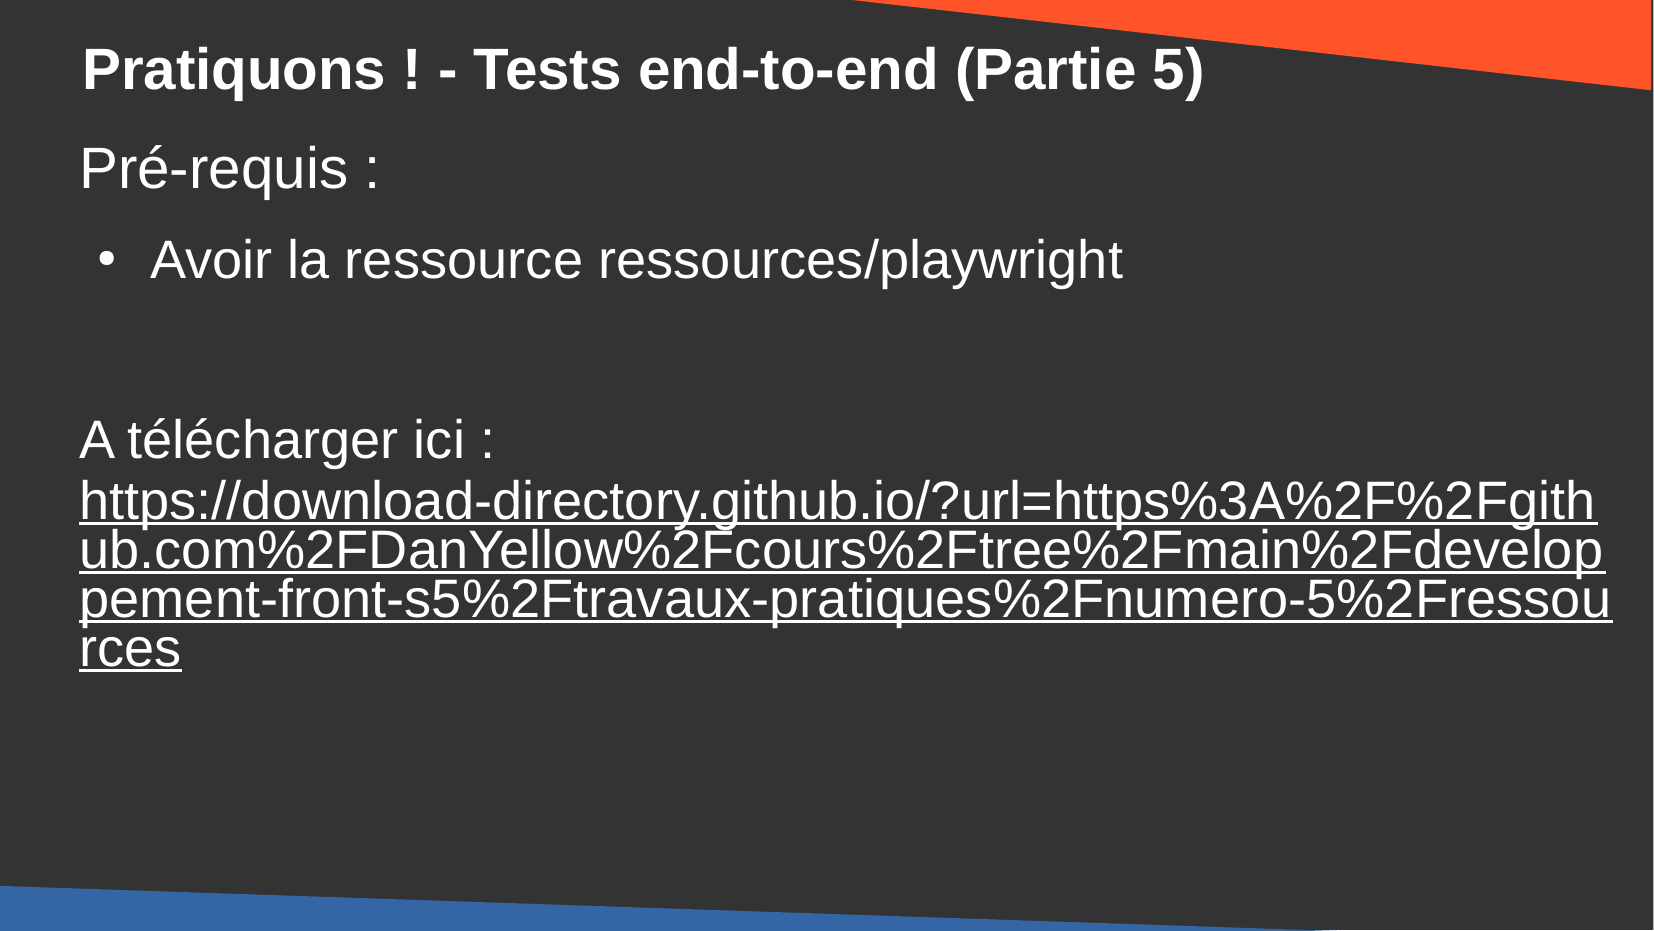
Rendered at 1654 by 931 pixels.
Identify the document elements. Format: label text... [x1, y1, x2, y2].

text_box [851, 0, 1652, 91]
title Pratiquons ! - Tests end-to-end (Partie 5) [82, 37, 1571, 114]
text_box [0, 885, 1337, 931]
list Pré-requis : Avoir la ressource ressources/playwright A télécharger ici : https://download-directory.github.io/?url=https%3A%2F%2Fgithub.com%2FDanYellow%2Fcours%2Ftree%2Fmain%2Fdeveloppement-front-s5%2Ftravaux-pratiques%2Fnumero-5%2Fressources [79, 135, 1619, 721]
